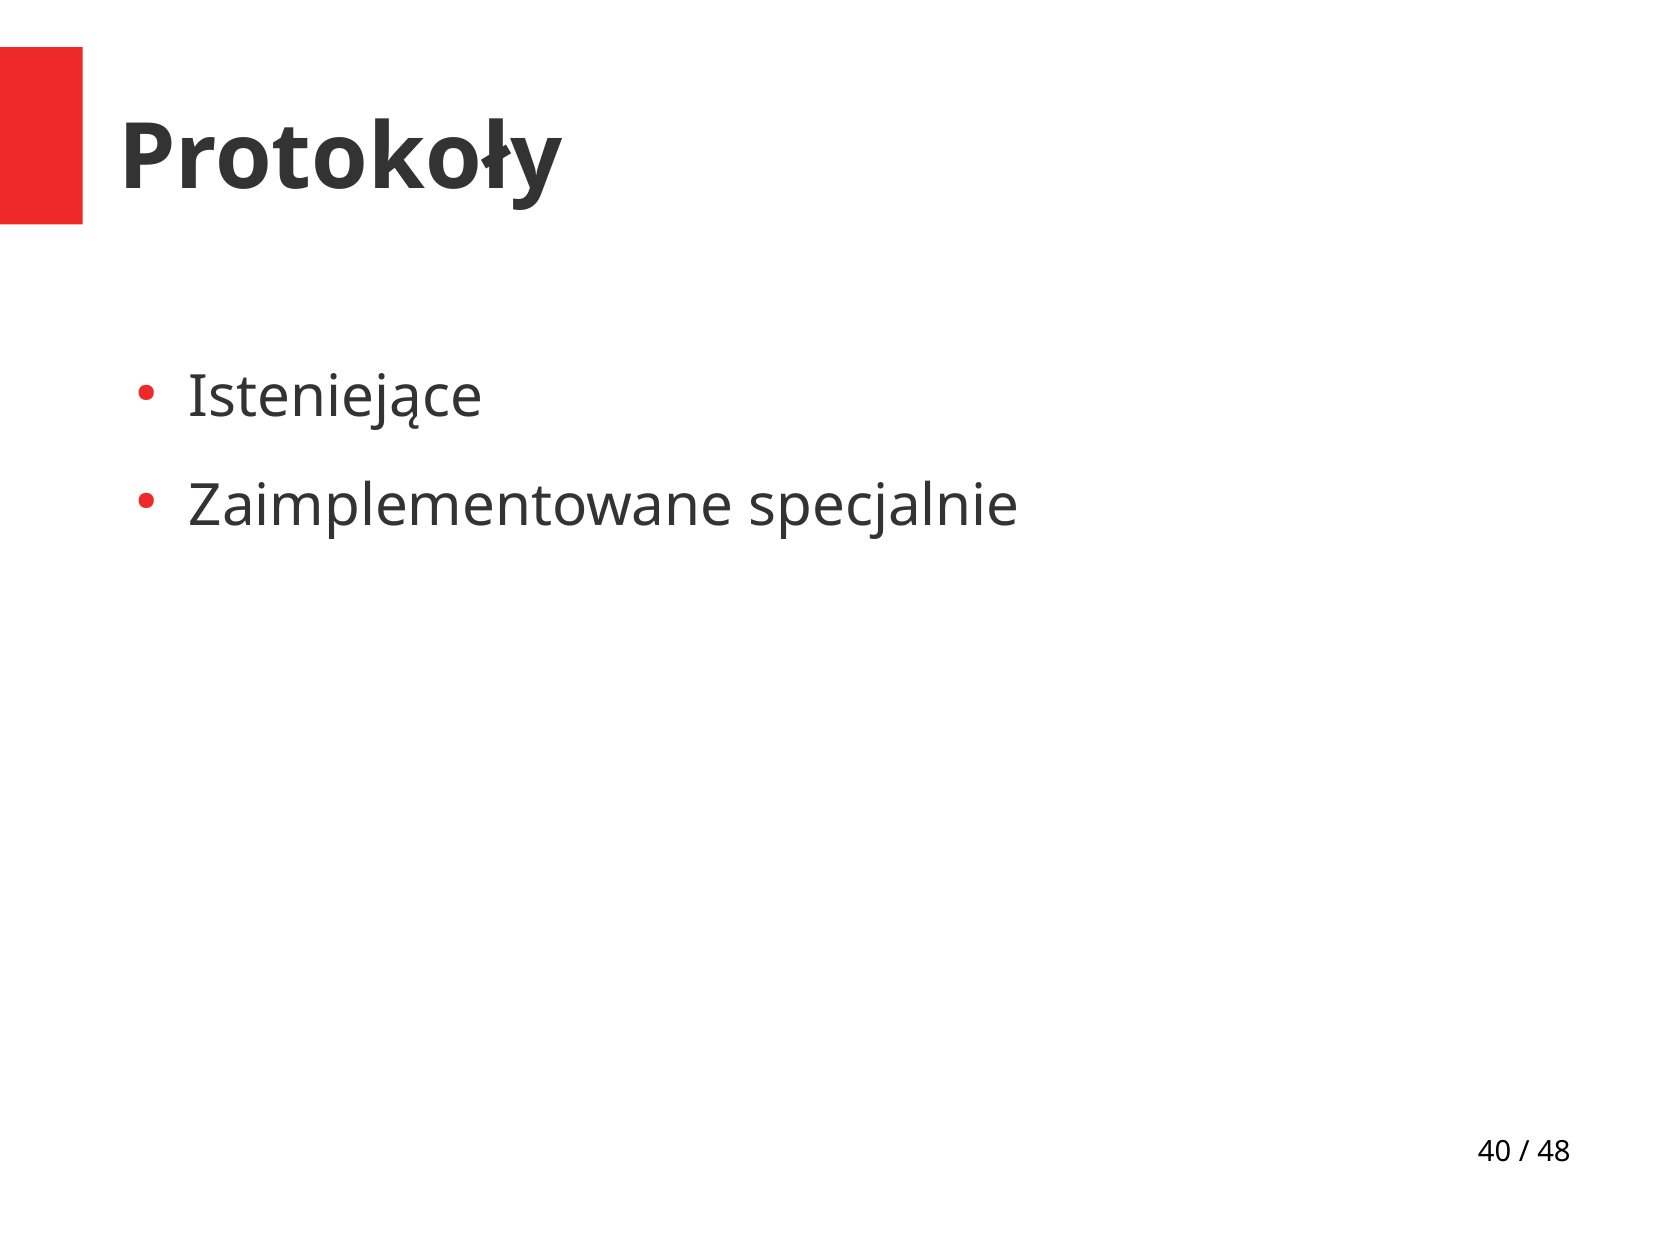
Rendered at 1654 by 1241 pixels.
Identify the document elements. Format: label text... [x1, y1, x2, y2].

list Isteniejące Zaimplementowane specjalnie [118, 354, 1536, 1074]
title Protokoły [118, 49, 1571, 257]
